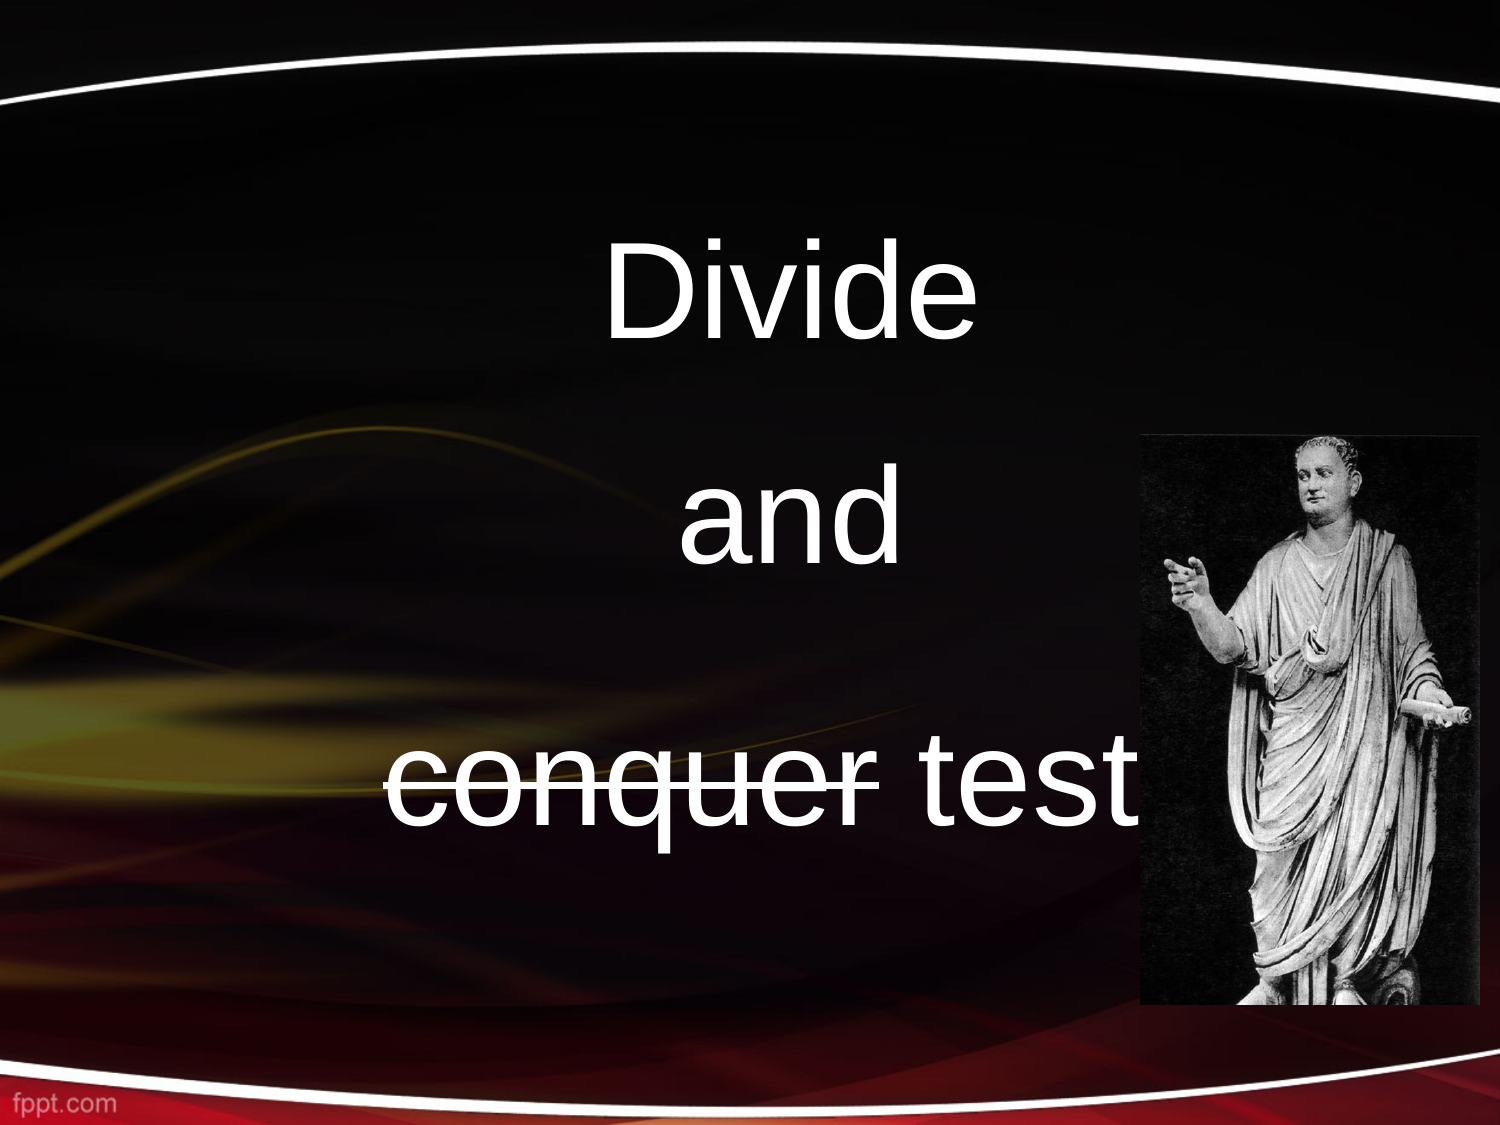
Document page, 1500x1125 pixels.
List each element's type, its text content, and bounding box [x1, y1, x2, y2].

list and [105, 418, 1421, 599]
picture [0, 0, 1500, 1125]
list conquer test! [94, 680, 1140, 861]
list Divide [105, 193, 1421, 374]
